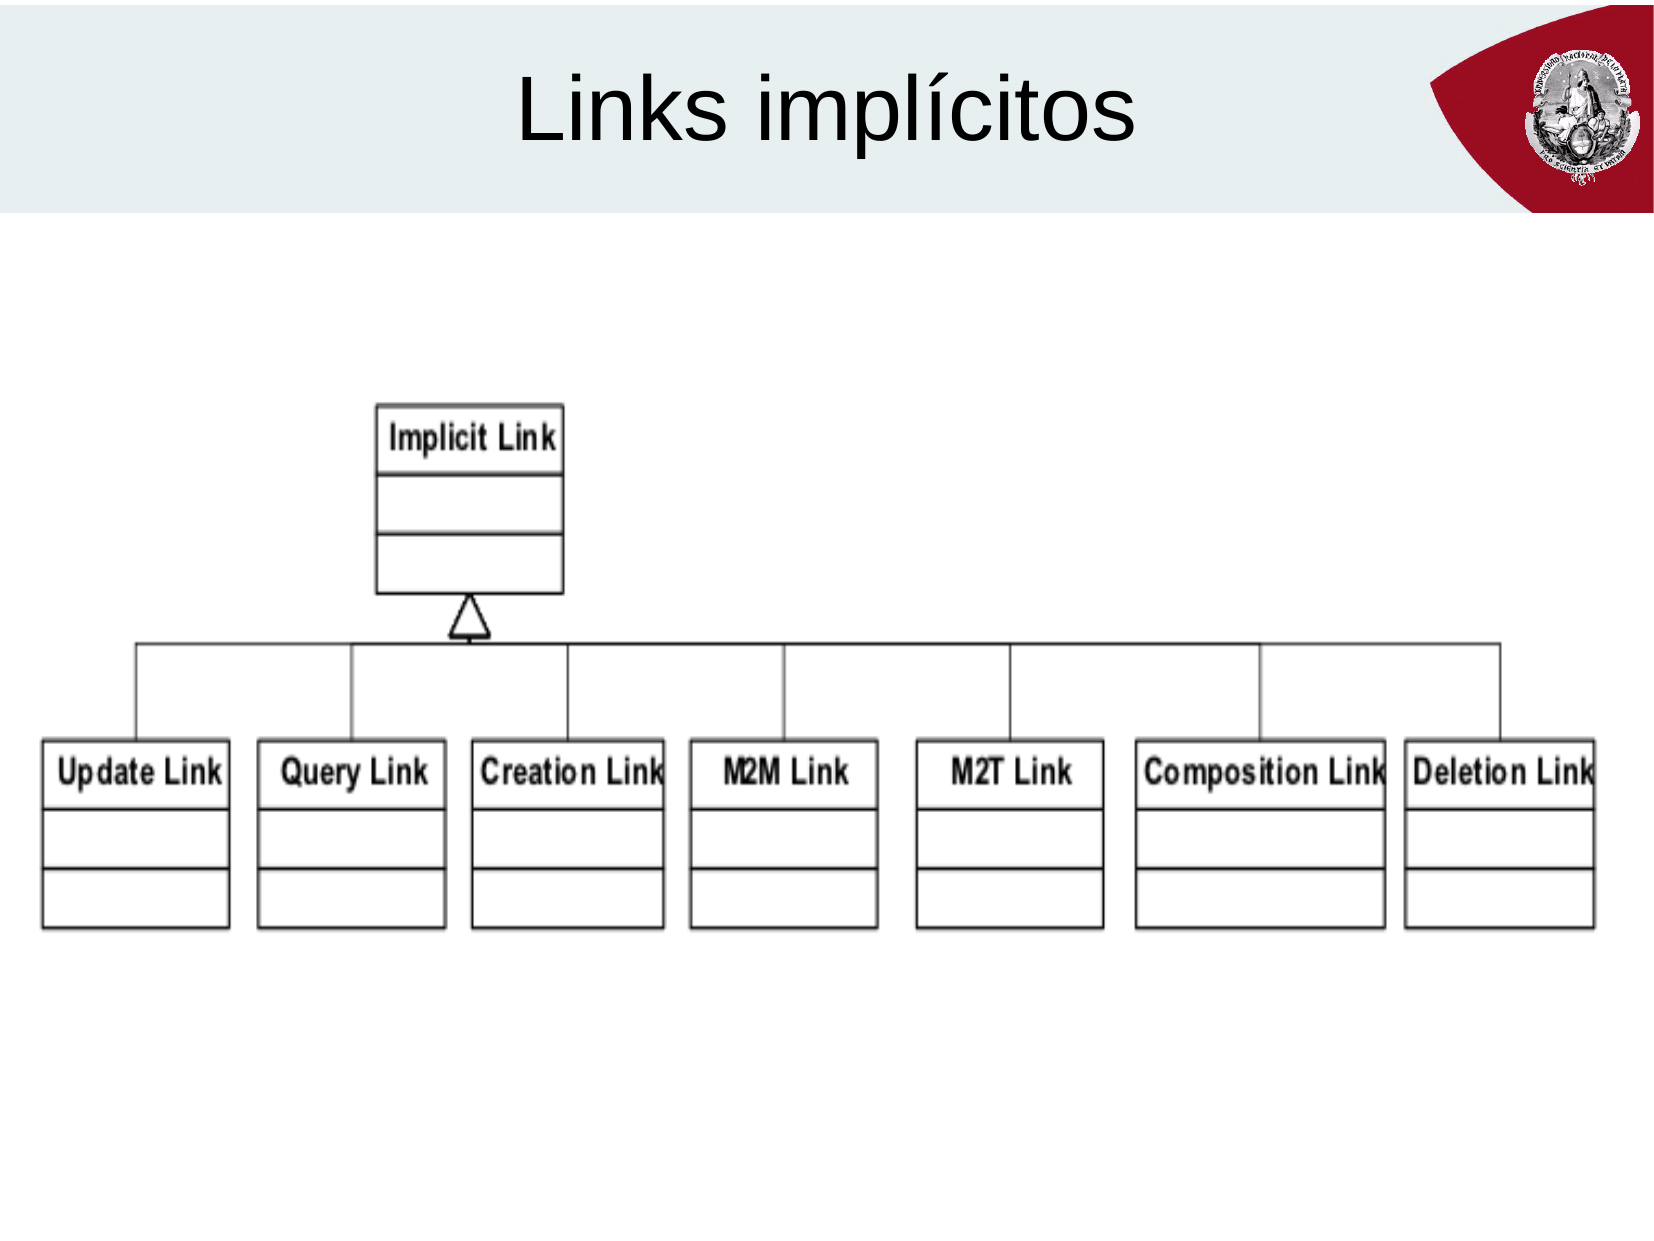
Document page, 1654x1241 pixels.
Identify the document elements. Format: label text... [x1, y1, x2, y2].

title Links implícitos [0, 5, 1654, 213]
picture [23, 392, 1619, 945]
picture [1523, 47, 1642, 189]
